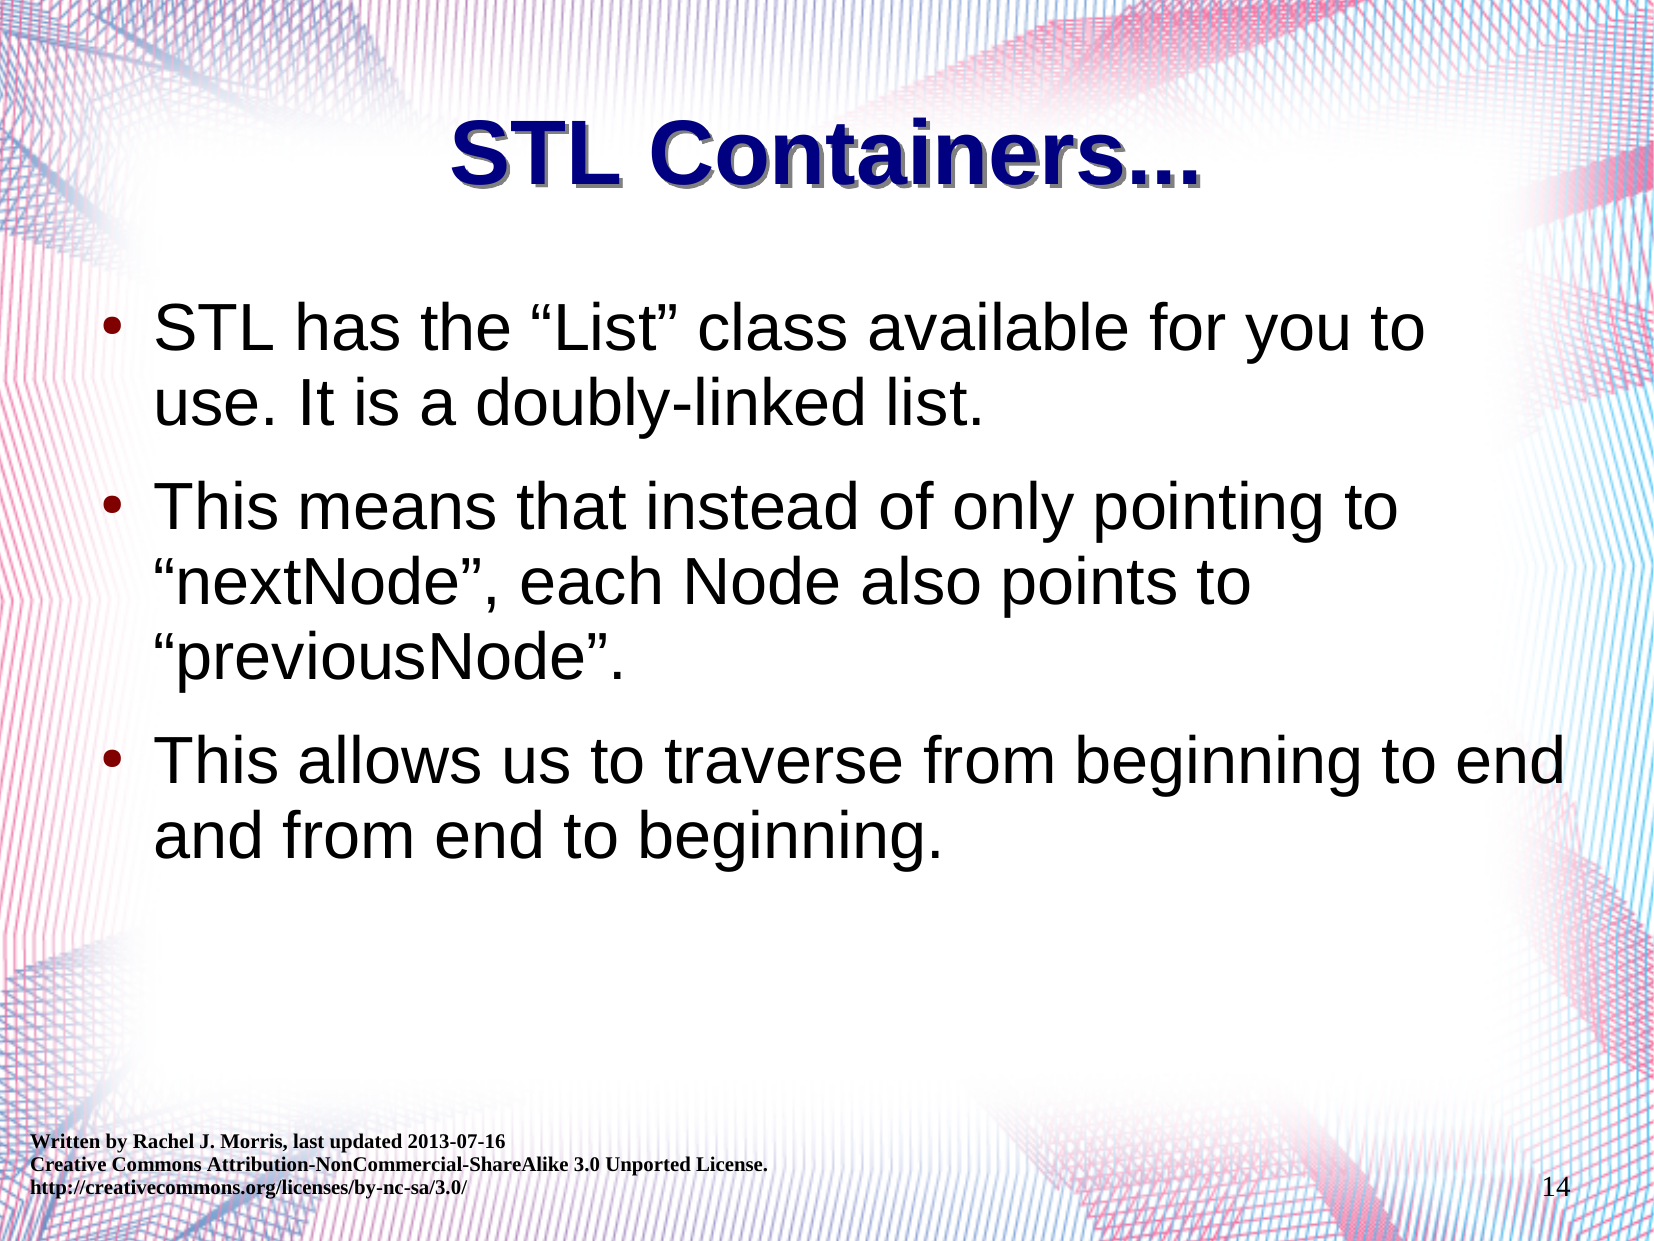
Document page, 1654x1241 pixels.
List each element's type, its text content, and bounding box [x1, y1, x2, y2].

picture [0, 0, 1654, 1241]
title STL Containers... [82, 49, 1571, 257]
list STL has the “List” class available for you to use. It is a doubly-linked list. This means that instead of only pointing to “nextNode”, each Node also points to “previousNode”. This allows us to traverse from beginning to end and from end to beginning. [82, 290, 1571, 1010]
